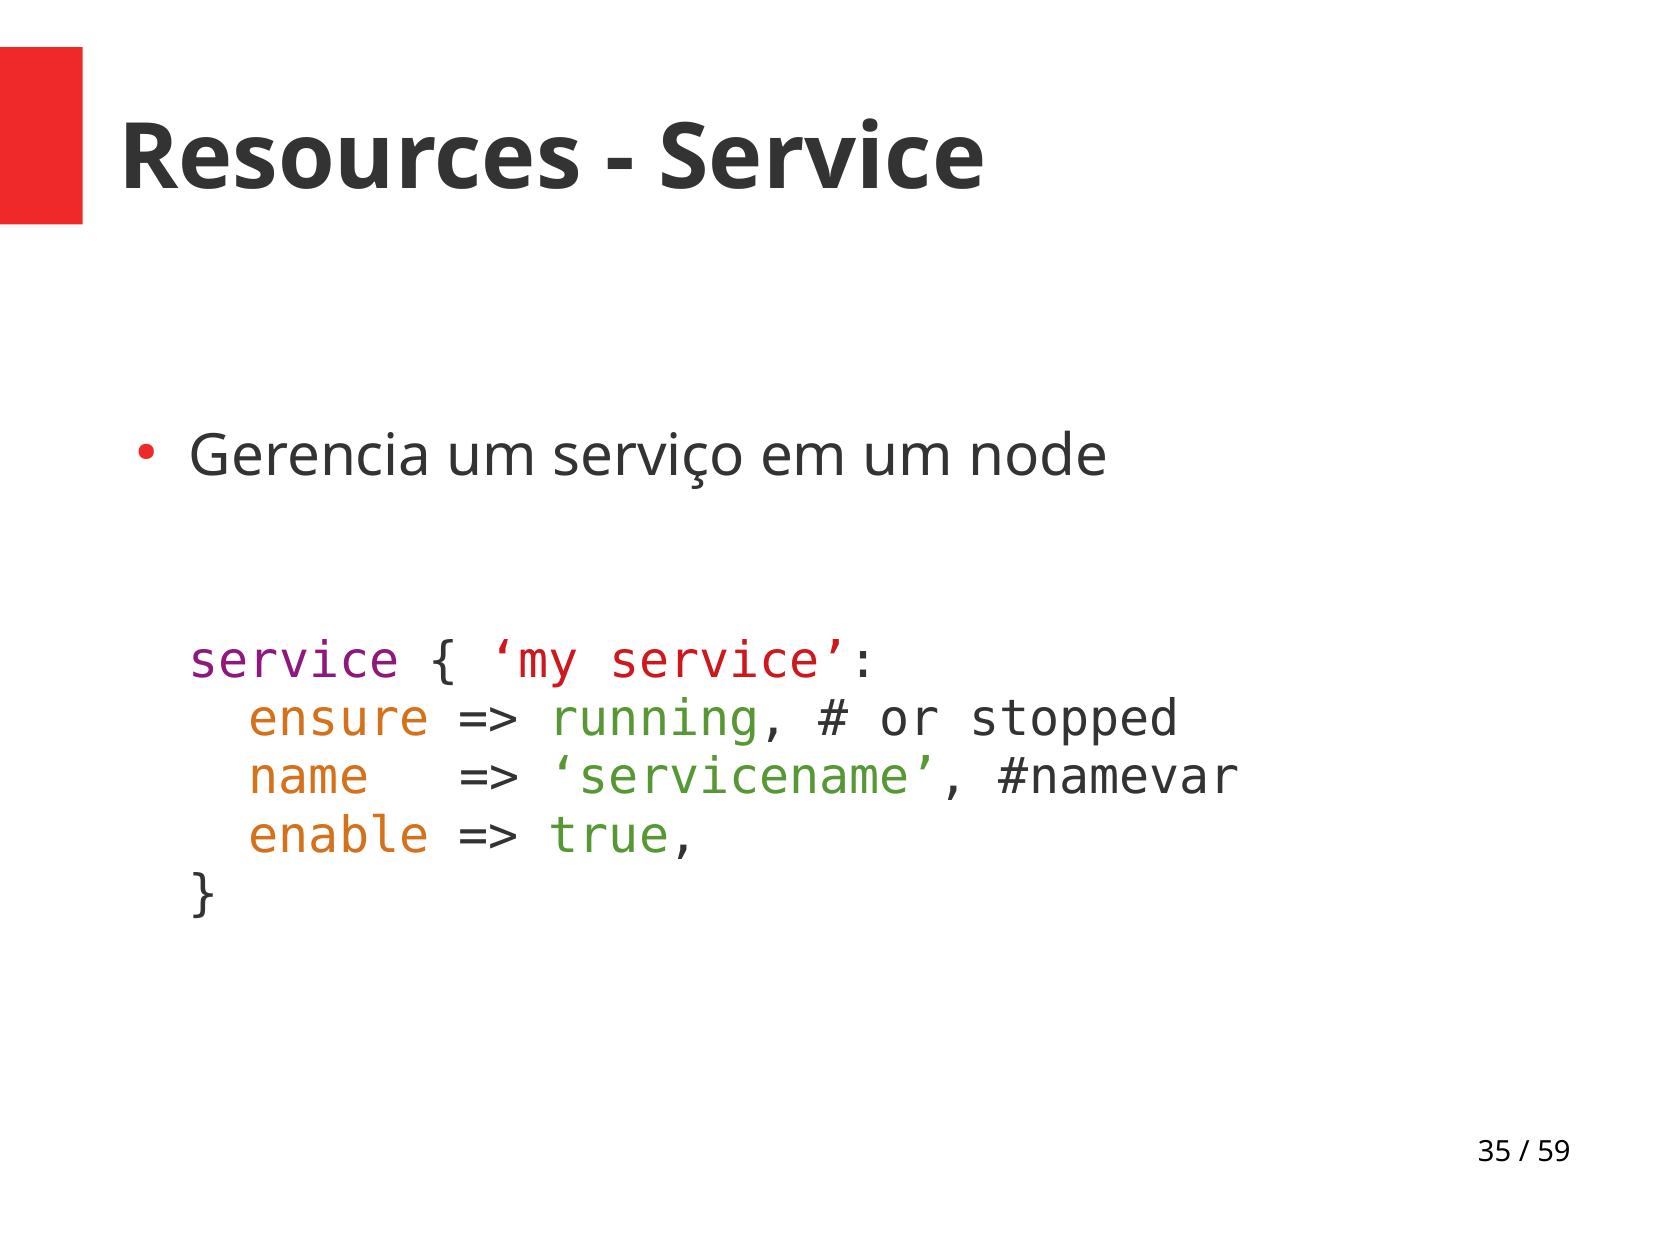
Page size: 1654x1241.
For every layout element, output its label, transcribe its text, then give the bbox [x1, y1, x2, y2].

list Gerencia um serviço em um node service { ‘my service’: ensure => running, # or stopped name => ‘servicename’, #namevar enable => true, } [118, 413, 1536, 934]
title Resources - Service [118, 49, 1571, 257]
